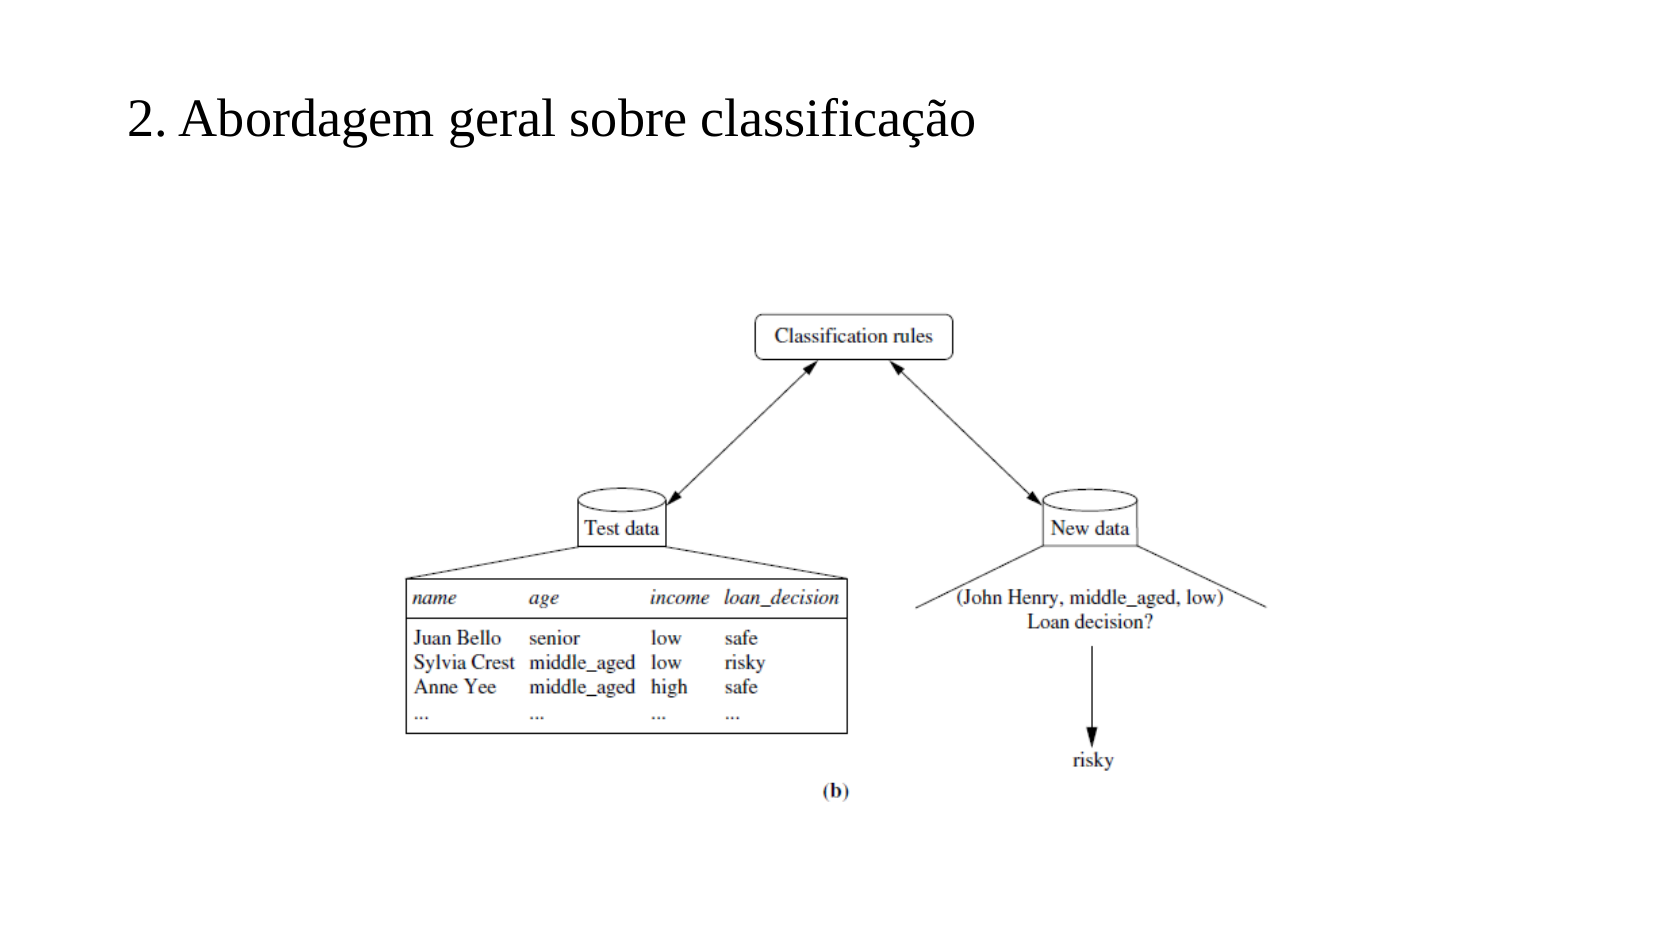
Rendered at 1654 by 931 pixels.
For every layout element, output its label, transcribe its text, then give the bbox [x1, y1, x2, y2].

text_box 2. Abordagem geral sobre classificação [112, 80, 1051, 216]
picture [353, 294, 1358, 826]
